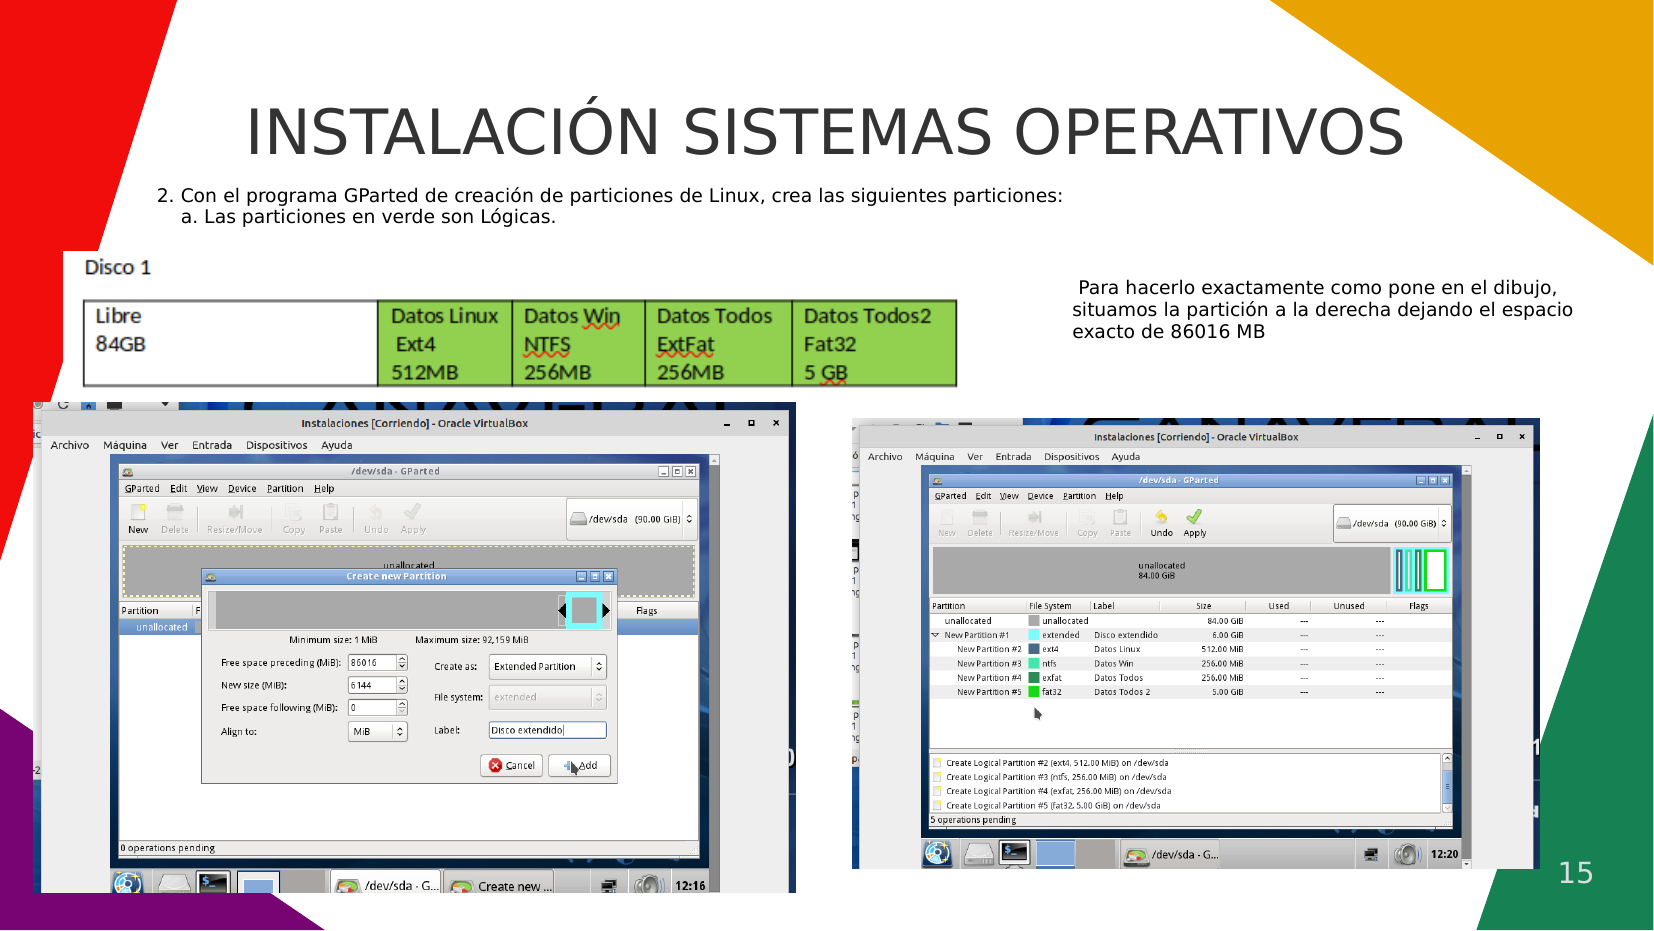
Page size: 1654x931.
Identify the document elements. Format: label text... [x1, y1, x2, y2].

picture [33, 251, 1540, 893]
text_box Para hacerlo exactamente como pone en el dibujo, situamos la partición a la derecha dejando el espacio exacto de 86016 MB [1057, 269, 1592, 329]
title INSTALACIÓN SISTEMAS OPERATIVOS [118, 59, 1536, 207]
text_box 2. Con el programa GParted de creación de particiones de Linux, crea las siguientes particiones: a. Las particiones en verde son Lógicas. [118, 177, 1093, 237]
